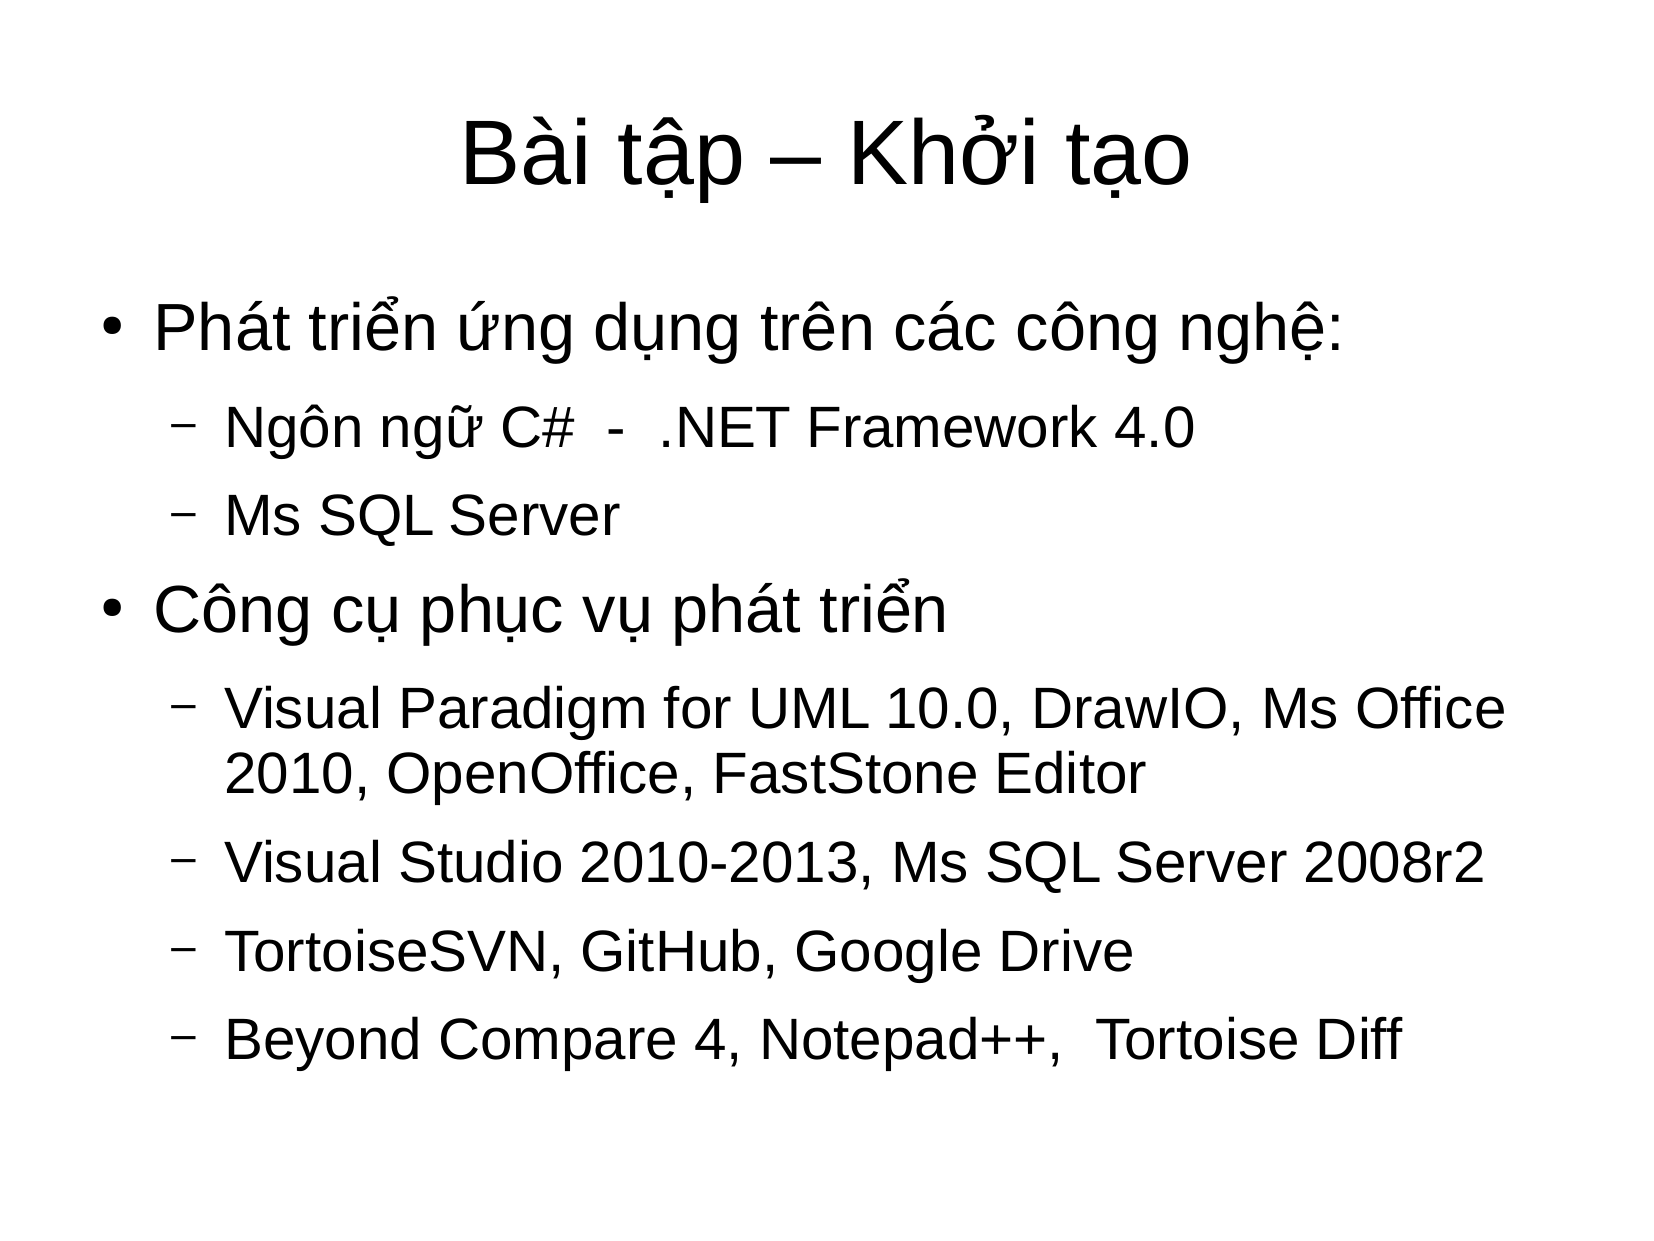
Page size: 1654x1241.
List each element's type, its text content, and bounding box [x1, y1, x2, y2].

title Bài tập – Khởi tạo [82, 49, 1571, 257]
list Phát triển ứng dụng trên các công nghệ: Ngôn ngữ C# - .NET Framework 4.0 Ms SQL Server Công cụ phục vụ phát triển Visual Paradigm for UML 10.0, DrawIO, Ms Office 2010, OpenOffice, FastStone Editor Visual Studio 2010-2013, Ms SQL Server 2008r2 TortoiseSVN, GitHub, Google Drive Beyond Compare 4, Notepad++, Tortoise Diff [82, 290, 1571, 1168]
